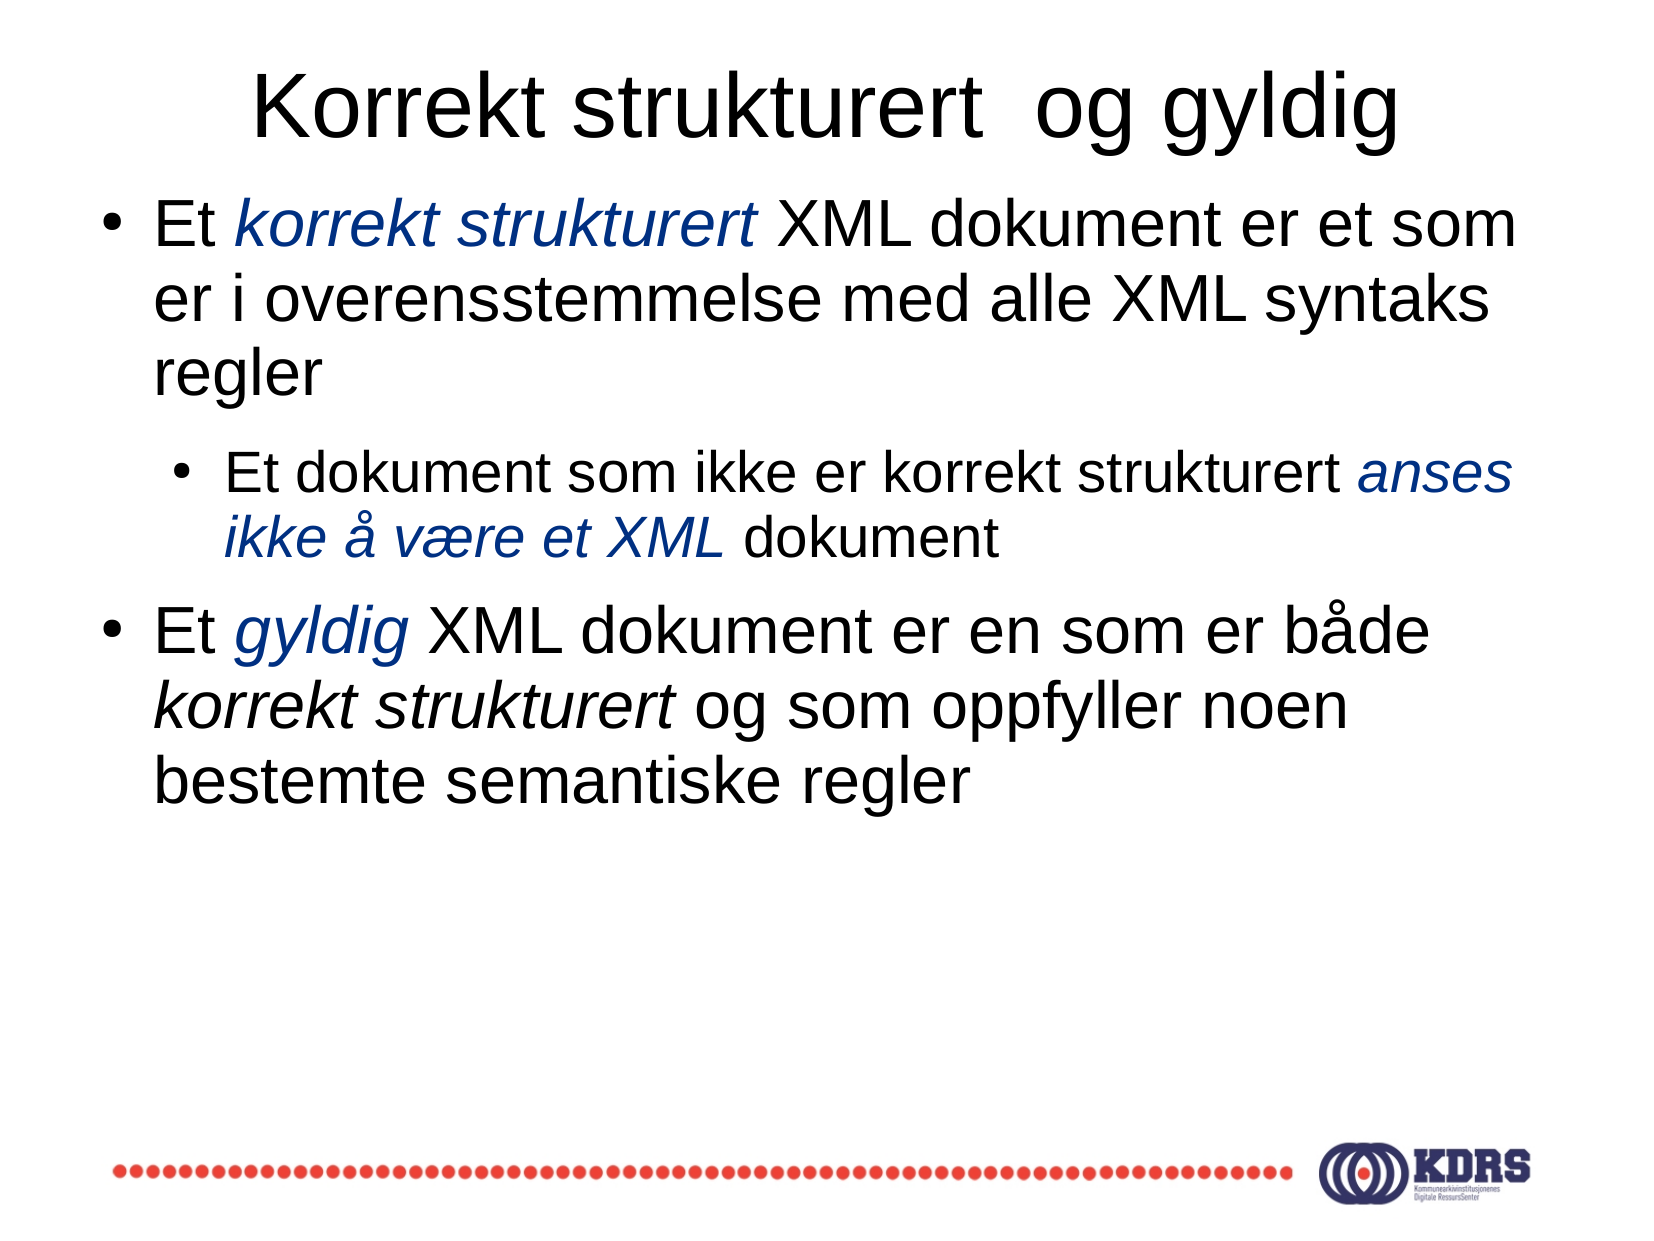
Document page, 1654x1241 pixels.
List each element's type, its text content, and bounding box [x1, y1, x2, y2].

list Et korrekt strukturert XML dokument er et som er i overensstemmelse med alle XML syntaks regler Et dokument som ikke er korrekt strukturert anses ikke å være et XML dokument Et gyldig XML dokument er en som er både korrekt strukturert og som oppfyller noen bestemte semantiske regler [82, 185, 1571, 1131]
picture [85, 1131, 1557, 1219]
title Korrekt strukturert og gyldig [82, 49, 1571, 162]
